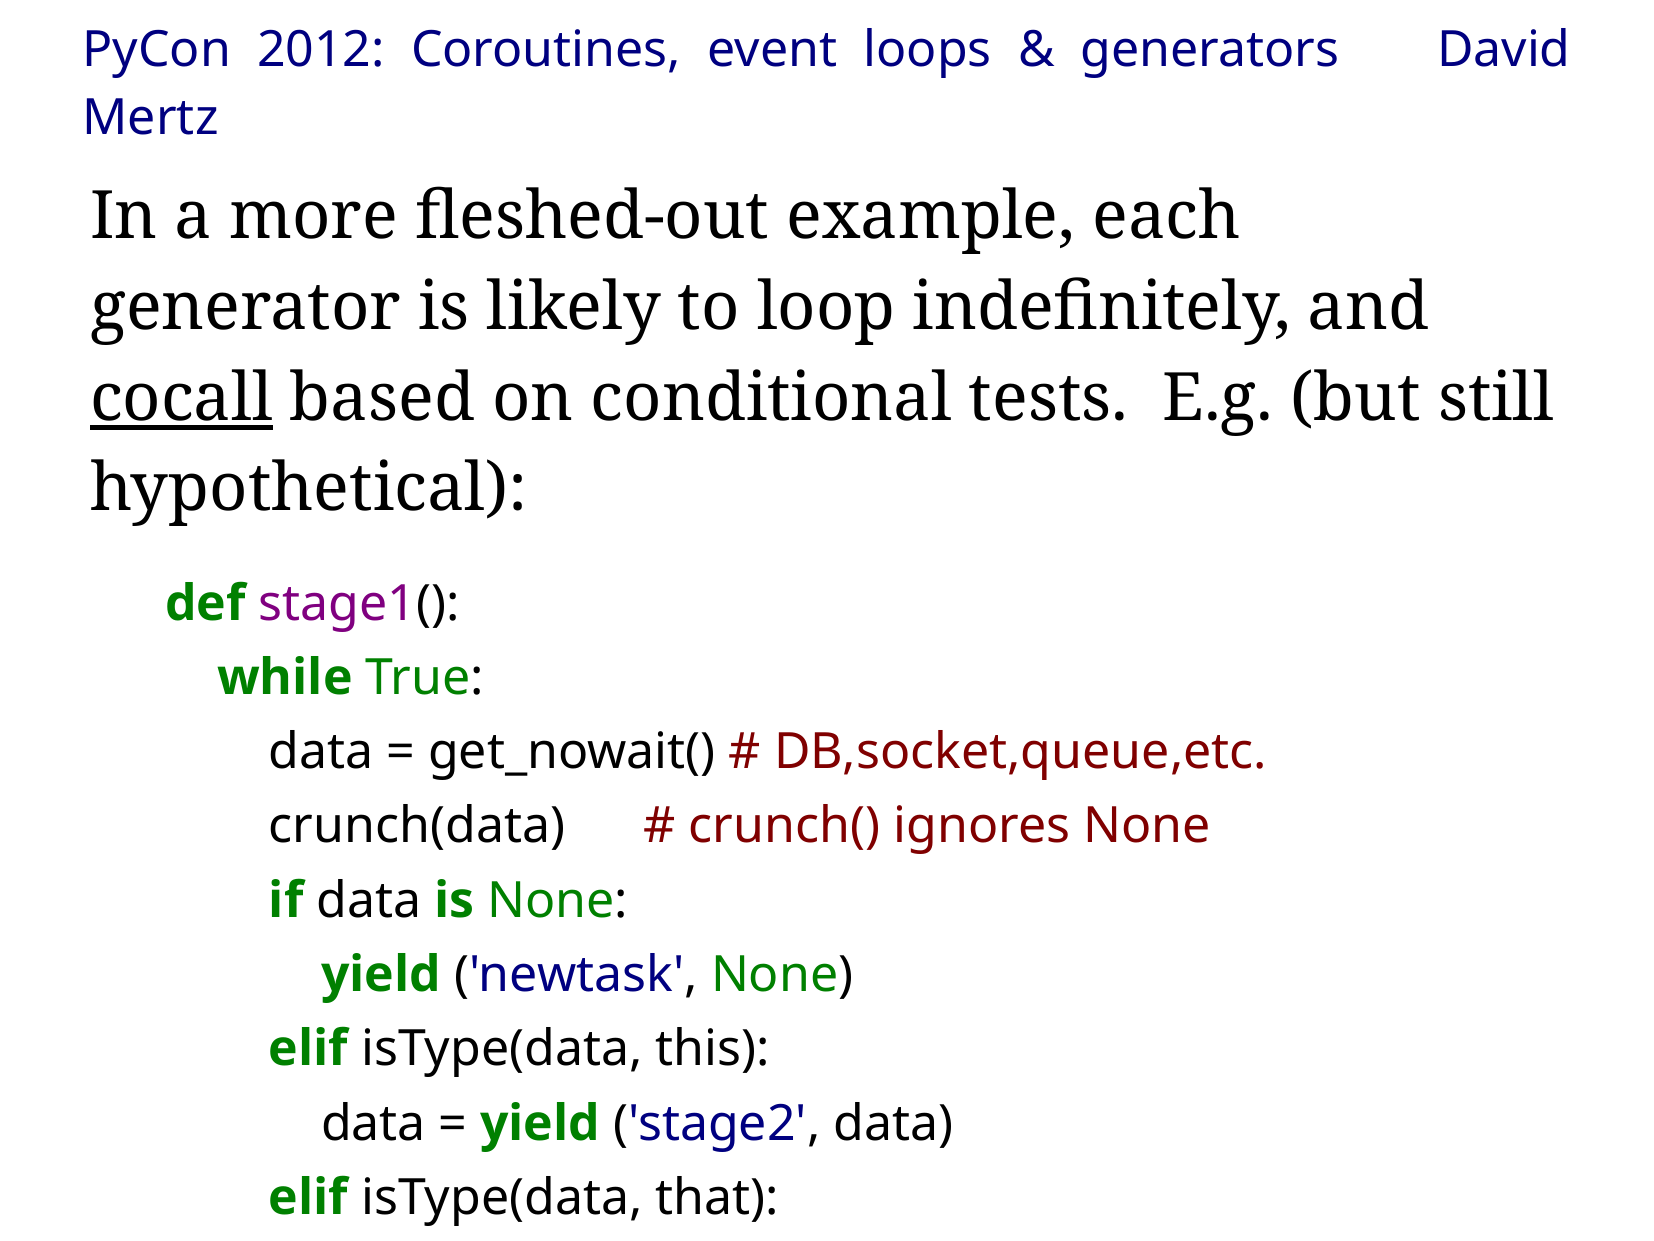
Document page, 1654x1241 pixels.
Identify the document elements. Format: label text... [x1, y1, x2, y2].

title PyCon 2012: Coroutines, event loops & generators David Mertz [82, 49, 1571, 113]
list In a more fleshed-out example, each generator is likely to loop indefinitely, and cocall based on conditional tests. E.g. (but still hypothetical): def stage1(): while True: data = get_nowait() # DB,socket,queue,etc. crunch(data) # crunch() ignores None if data is None: yield ('newtask', None) elif isType(data, this): data = yield ('stage2', data) elif isType(data, that): data = yield ('stage3', data) else: break [90, 167, 1561, 1184]
